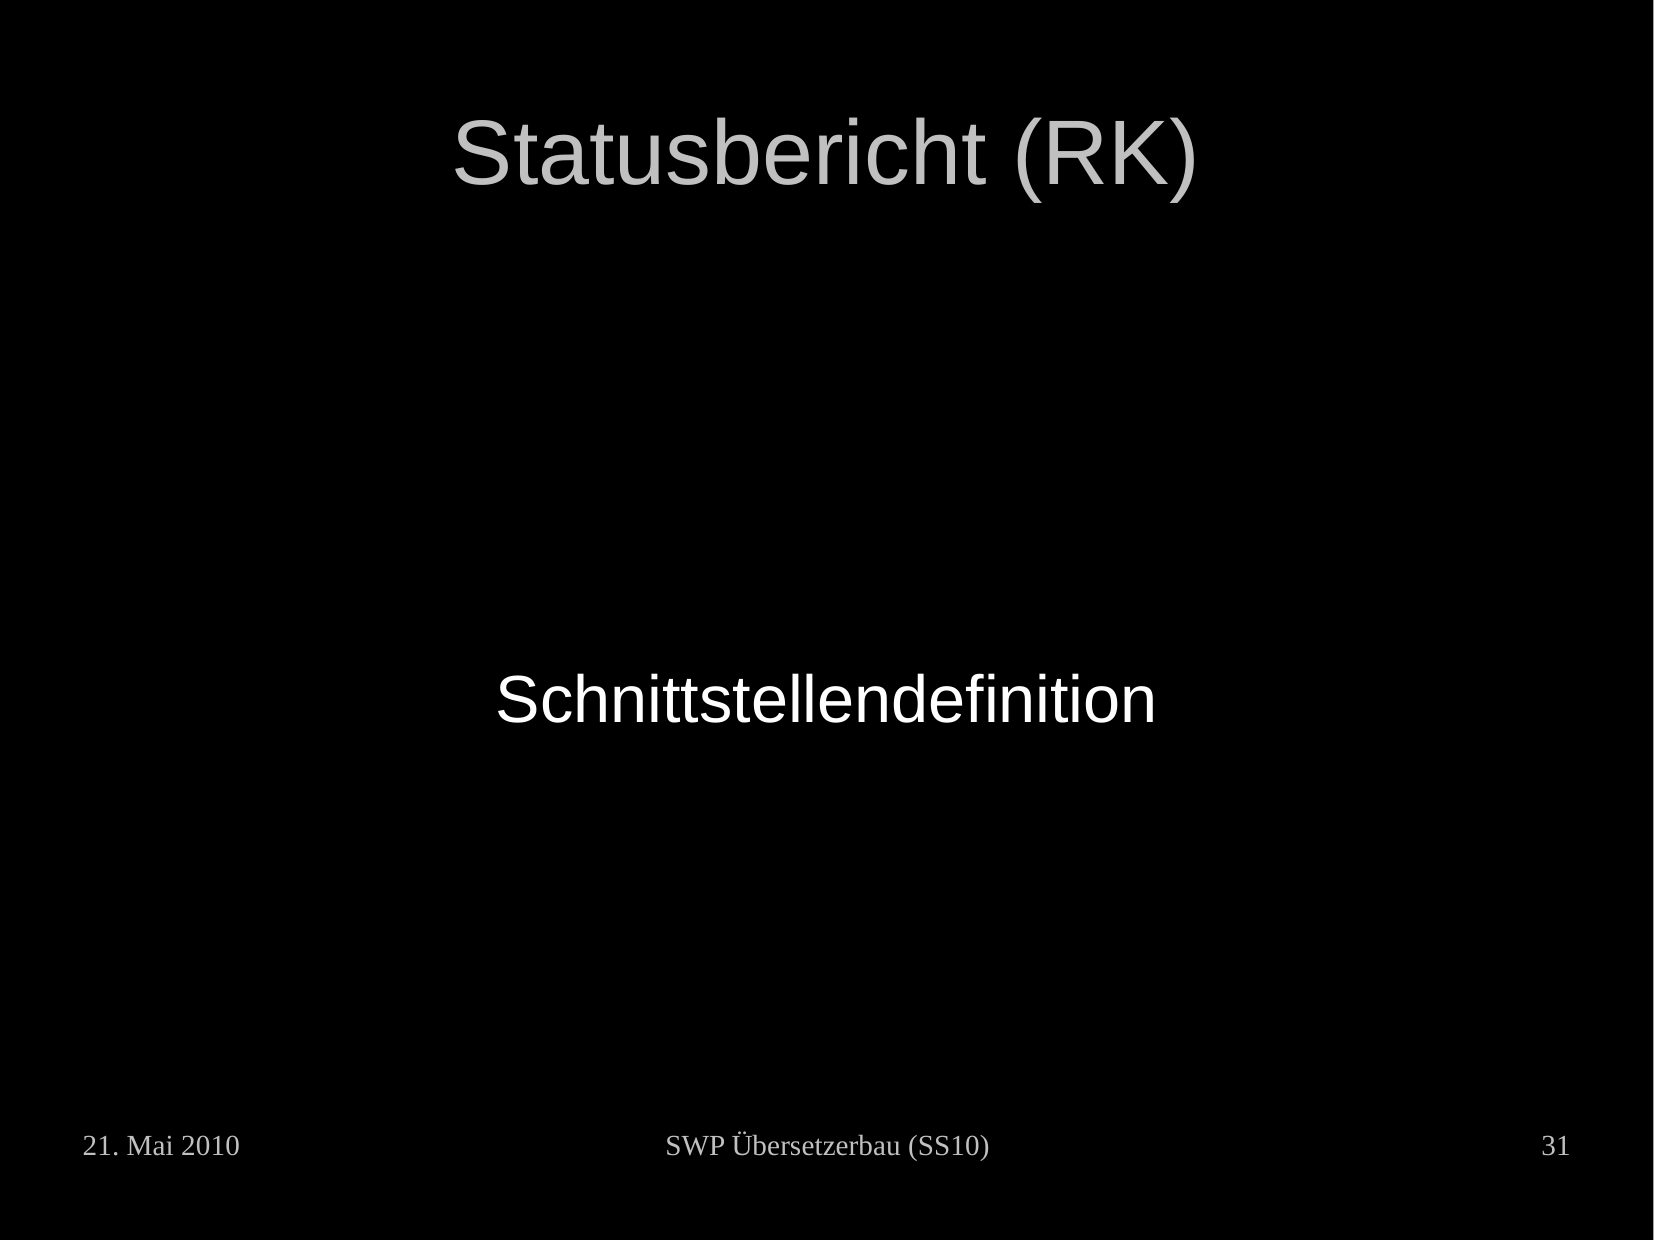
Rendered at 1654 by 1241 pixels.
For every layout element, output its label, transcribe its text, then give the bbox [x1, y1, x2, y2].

subtitle Schnittstellendefinition [82, 297, 1571, 1102]
title Statusbericht (RK) [82, 49, 1571, 257]
